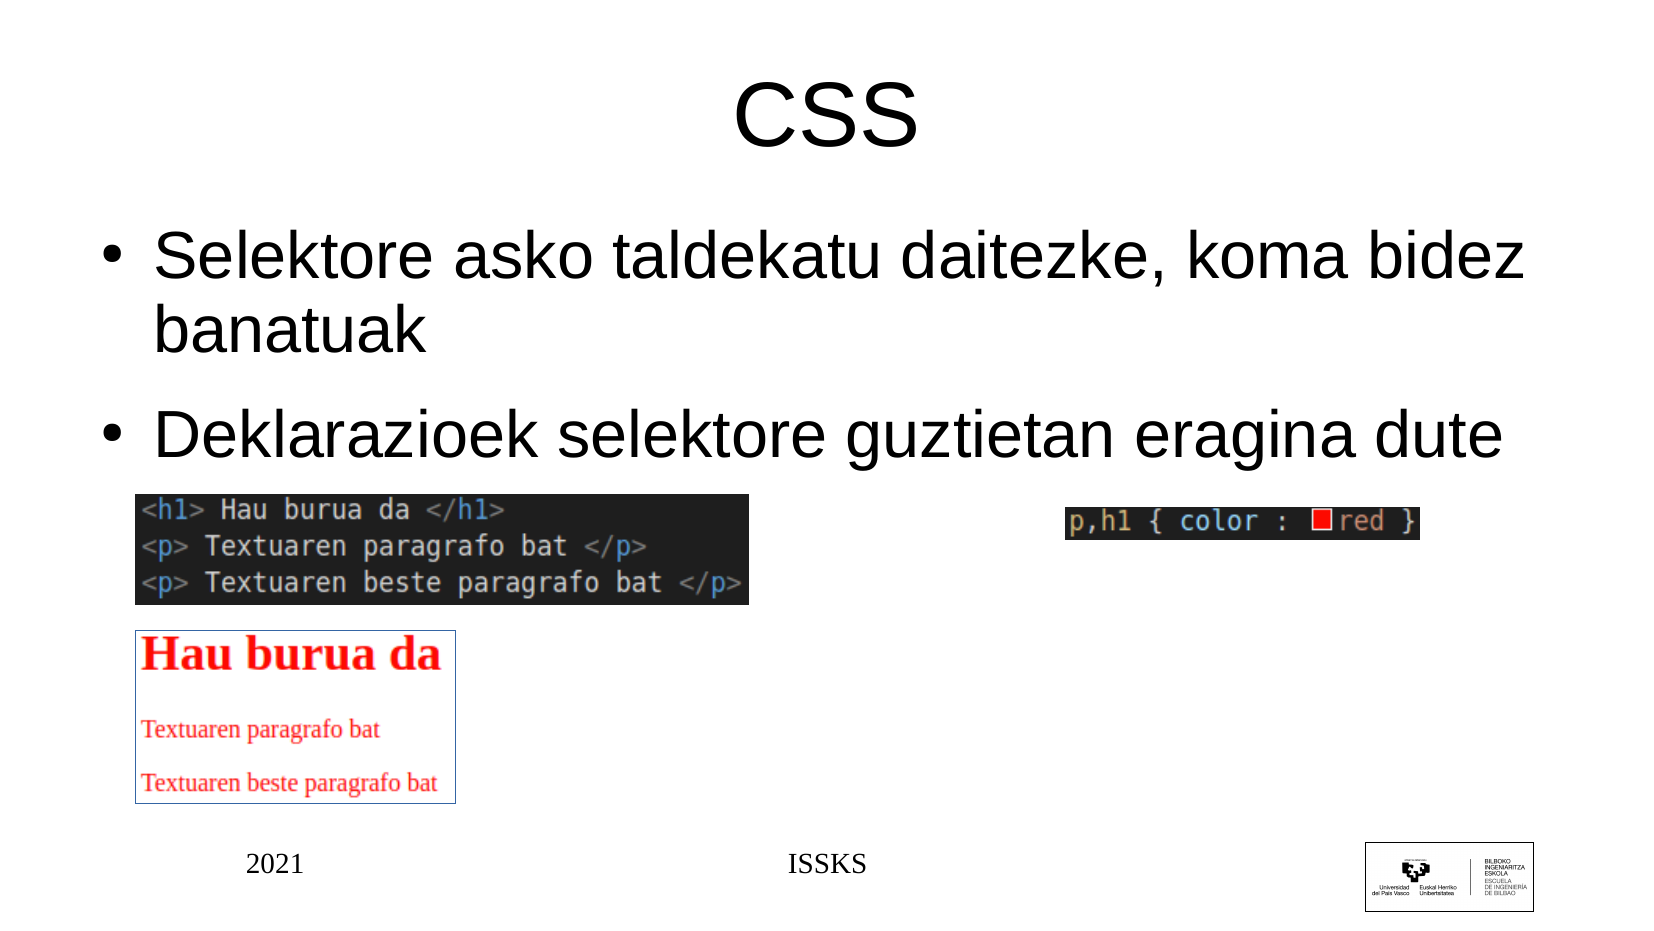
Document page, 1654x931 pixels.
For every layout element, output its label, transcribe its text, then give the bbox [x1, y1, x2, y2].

picture [1065, 507, 1420, 541]
list Selektore asko taldekatu daitezke, koma bidez banatuak Deklarazioek selektore guztietan eragina dute [82, 217, 1546, 758]
title CSS [82, 37, 1571, 193]
picture [1366, 843, 1533, 911]
picture [135, 629, 456, 804]
picture [135, 494, 749, 605]
